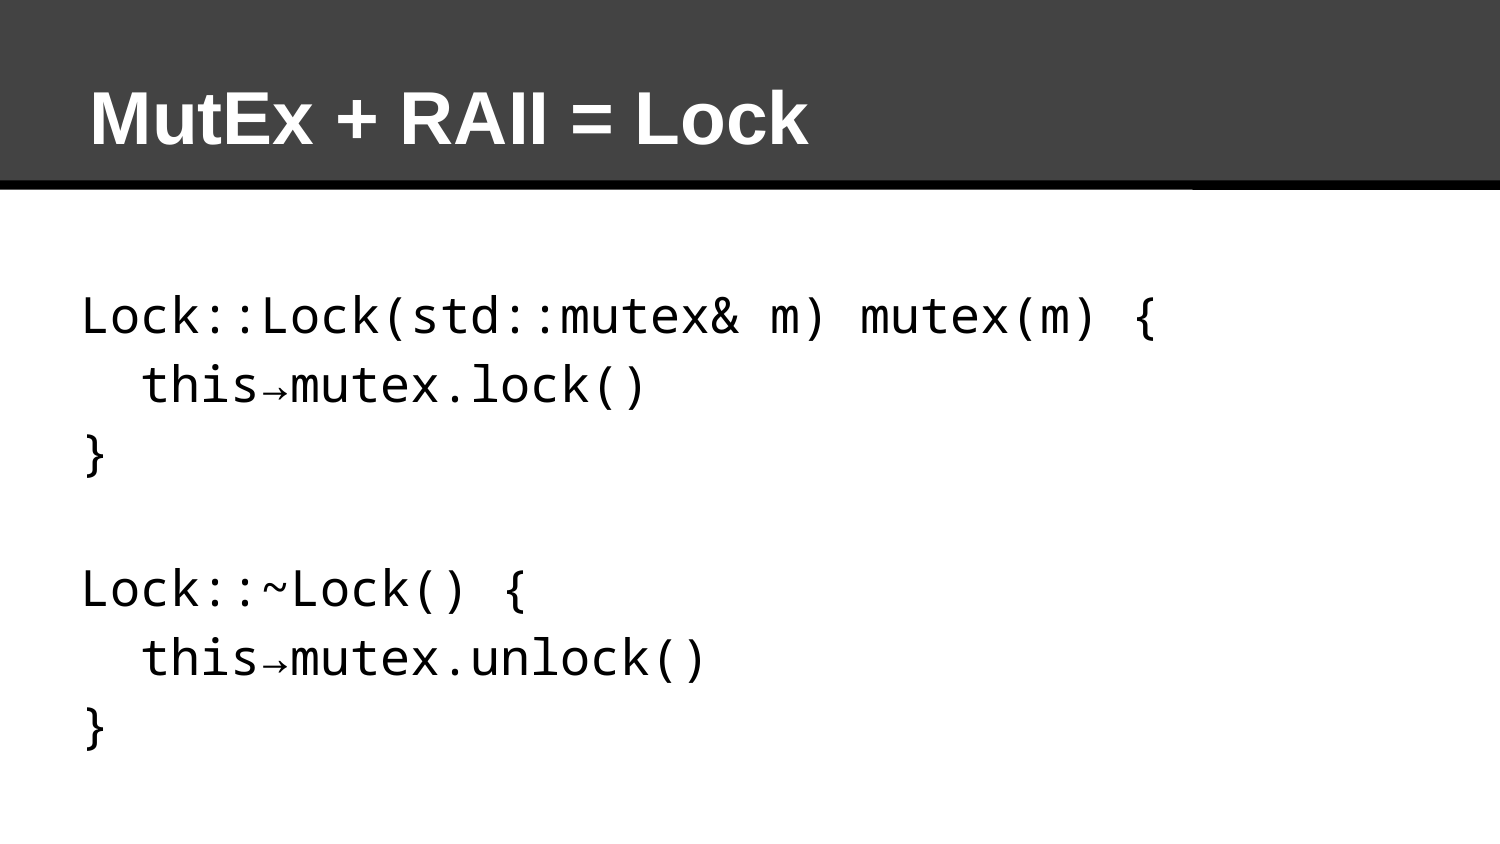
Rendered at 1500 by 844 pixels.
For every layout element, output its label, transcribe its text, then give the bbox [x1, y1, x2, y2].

text_box MutEx + RAII = Lock [74, 33, 1425, 175]
text_box Lock::Lock(std::mutex& m) mutex(m) { this→mutex.lock() } Lock::~Lock() { this→mutex.unlock() } [65, 272, 1431, 682]
